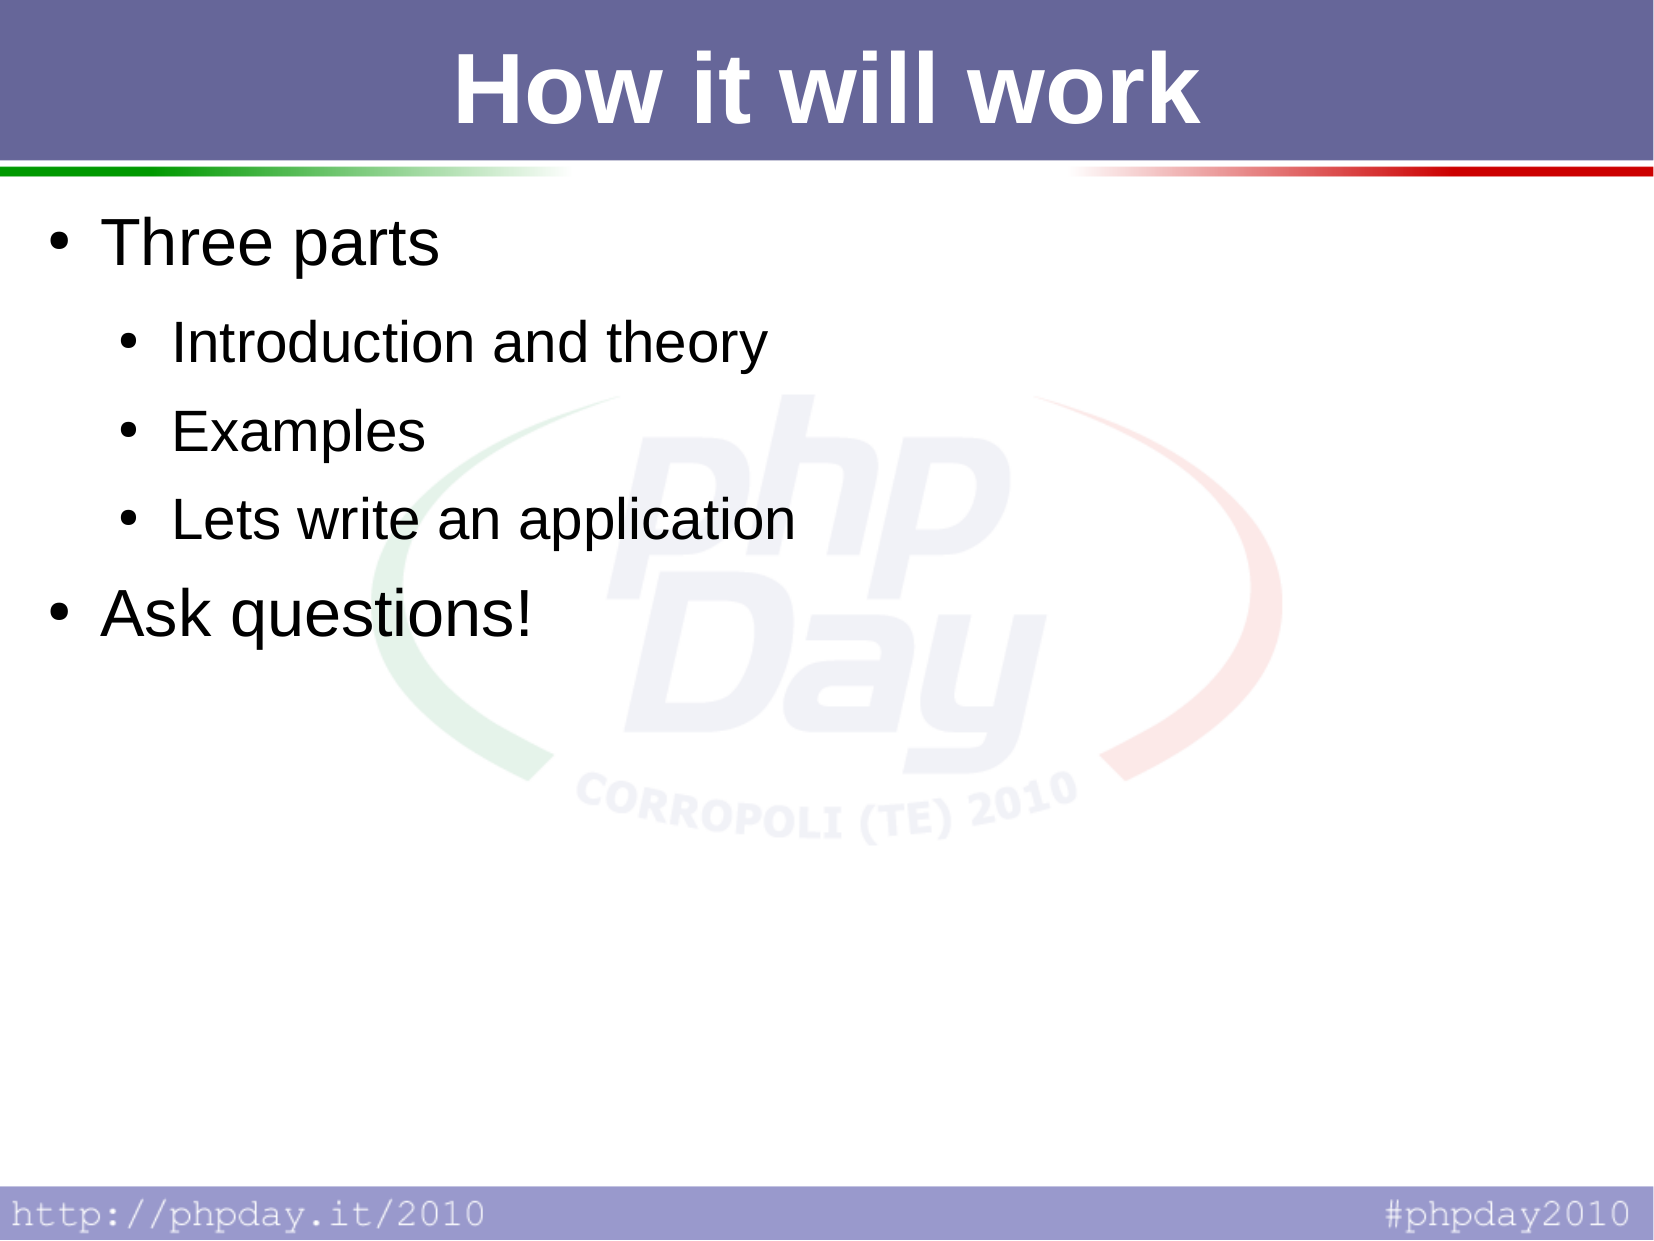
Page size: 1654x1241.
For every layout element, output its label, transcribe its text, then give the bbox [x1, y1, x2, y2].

picture [0, 0, 1654, 1240]
list Three parts Introduction and theory Examples Lets write an application Ask questions! [29, 205, 1625, 1093]
title How it will work [29, 7, 1625, 170]
